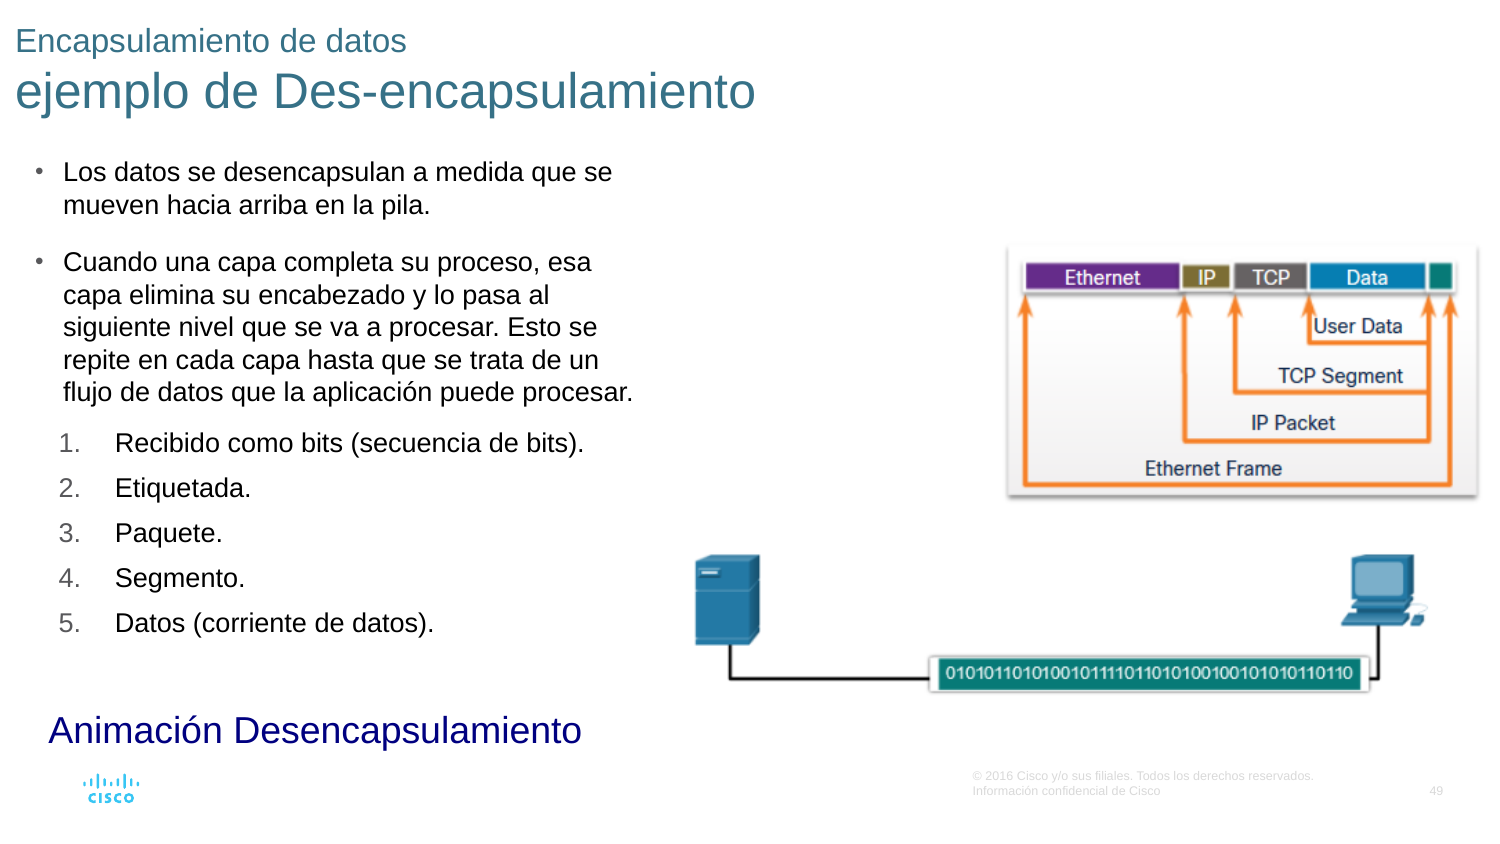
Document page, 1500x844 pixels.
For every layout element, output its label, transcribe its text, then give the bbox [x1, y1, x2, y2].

text_box Animación Desencapsulamiento [33, 702, 600, 778]
title Encapsulamiento de datos ejemplo de Des-encapsulamiento [0, 6, 1500, 131]
list Los datos se desencapsulan a medida que se mueven hacia arriba en la pila. Cuando una capa completa su proceso, esa capa elimina su encabezado y lo pasa al siguiente nivel que se va a procesar. Esto se repite en cada capa hasta que se trata de un flujo de datos que la aplicación puede procesar. Recibido como bits (secuencia de bits). Etiquetada. Paquete. Segmento. Datos (corriente de datos). [20, 147, 679, 772]
picture [678, 238, 1500, 704]
